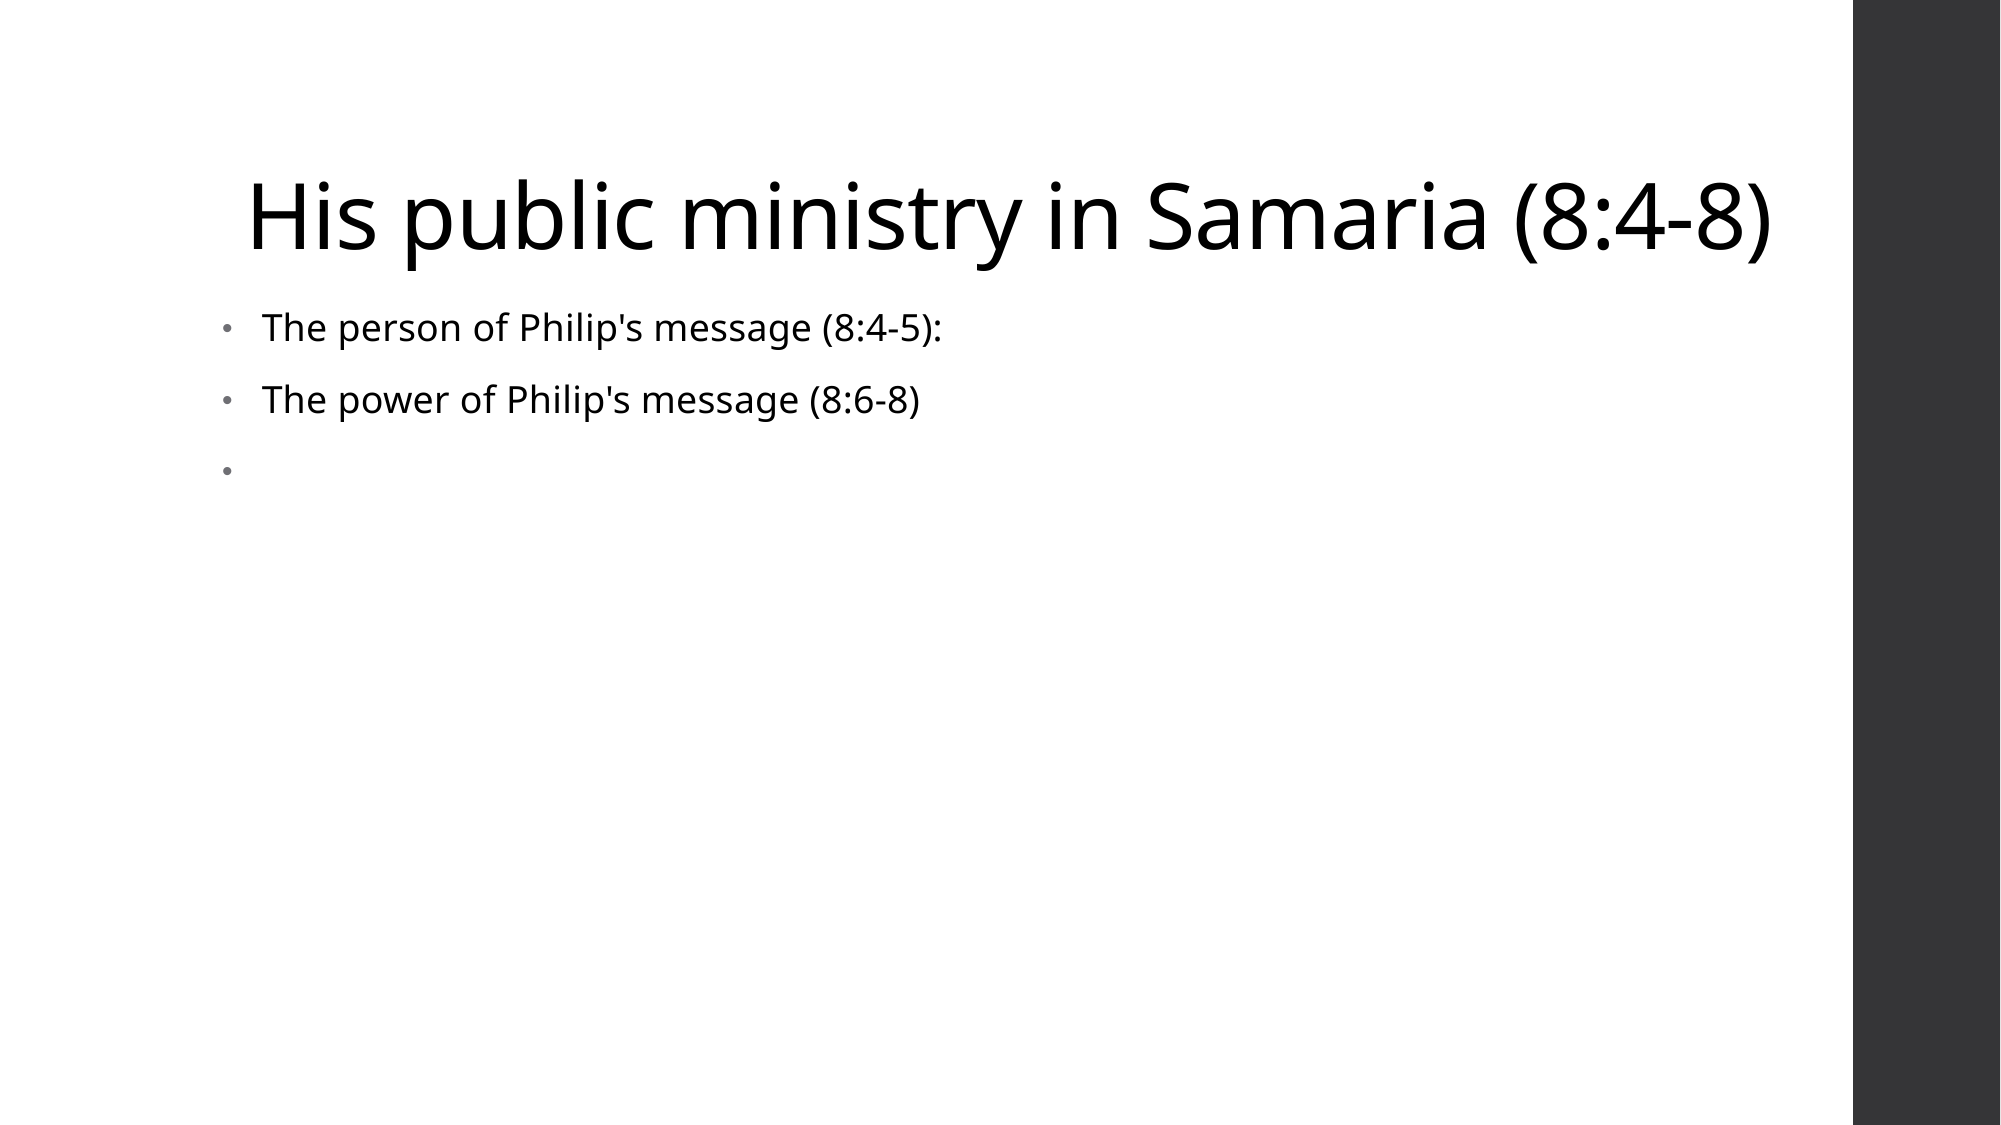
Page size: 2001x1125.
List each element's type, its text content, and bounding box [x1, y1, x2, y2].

list The person of Philip's message (8:4-5): The power of Philip's message (8:6-8) [206, 299, 1617, 1014]
title His public ministry in Samaria (8:4-8) [206, 60, 1797, 278]
